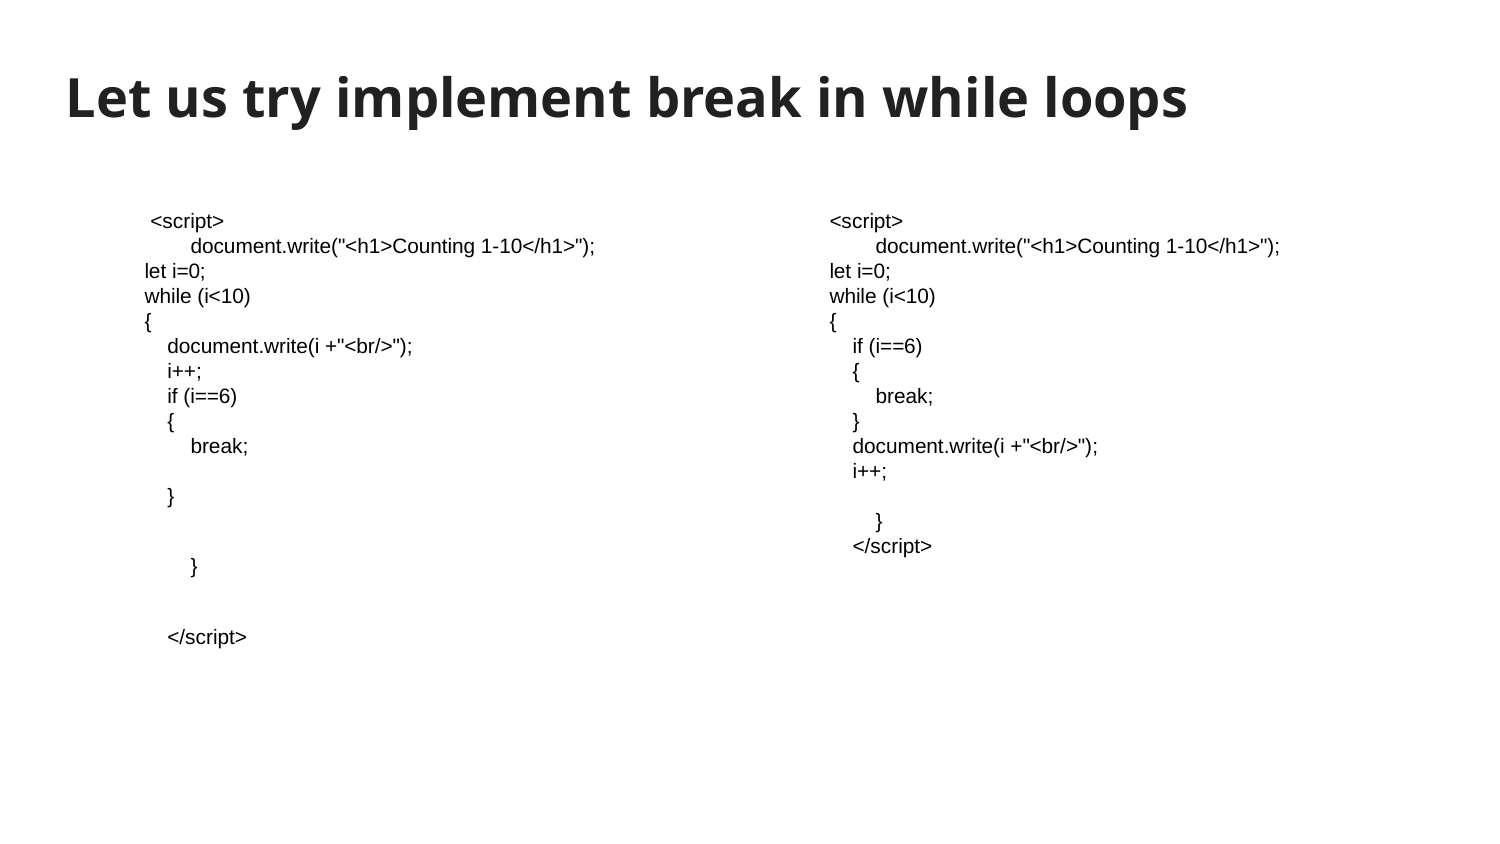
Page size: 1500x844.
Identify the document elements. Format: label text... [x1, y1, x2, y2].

text_box Let us try implement break in while loops [51, 47, 1449, 180]
text_box <script> document.write("<h1>Counting 1-10</h1>"); let i=0; while (i<10) { if (i==6) { break; } document.write(i +"<br/>"); i++; } </script> [814, 200, 1430, 709]
text_box <script> document.write("<h1>Counting 1-10</h1>"); let i=0; while (i<10) { document.write(i +"<br/>"); i++; if (i==6) { break; } } </script> [129, 200, 744, 709]
